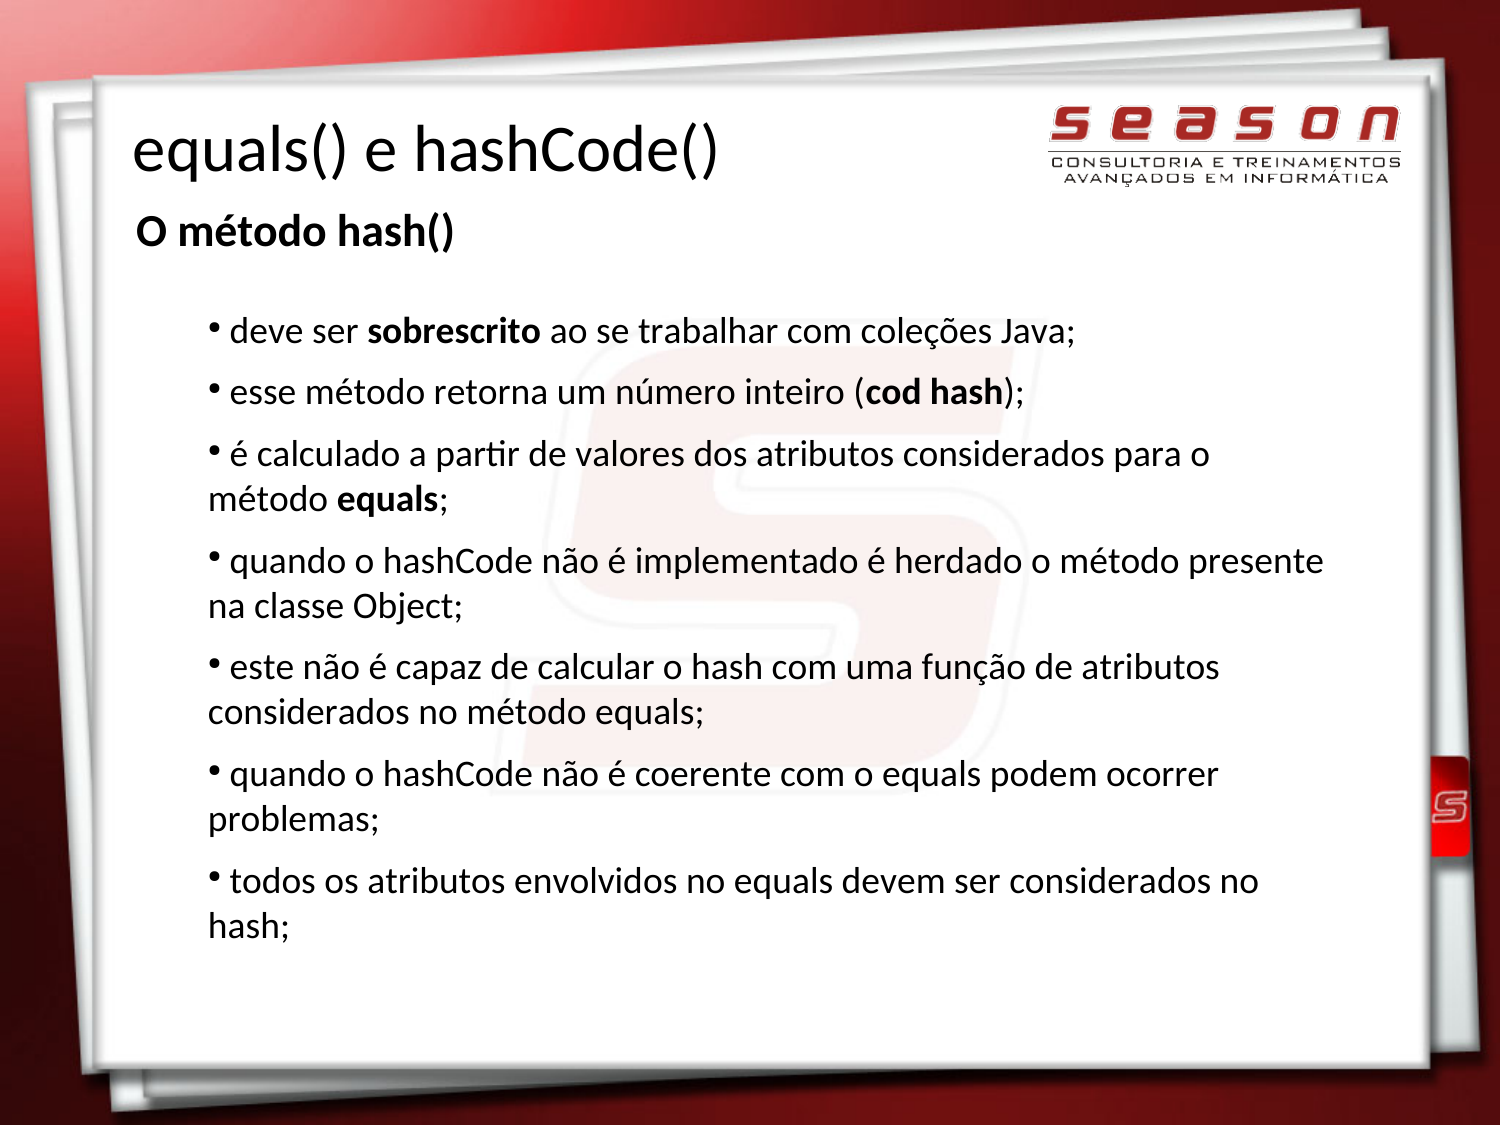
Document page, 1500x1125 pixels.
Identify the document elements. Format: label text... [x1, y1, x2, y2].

text_box deve ser sobrescrito ao se trabalhar com coleções Java; esse método retorna um número inteiro (cod hash); é calculado a partir de valores dos atributos considerados para o método equals; quando o hashCode não é implementado é herdado o método presente na classe Object; este não é capaz de calcular o hash com uma função de atributos considerados no método equals; quando o hashCode não é coerente com o equals podem ocorrer problemas; todos os atributos envolvidos no equals devem ser considerados no hash; [207, 305, 1328, 946]
picture [0, 0, 1500, 1125]
title equals() e hashCode() [118, 33, 1394, 257]
text_box O método hash() [119, 200, 1240, 256]
